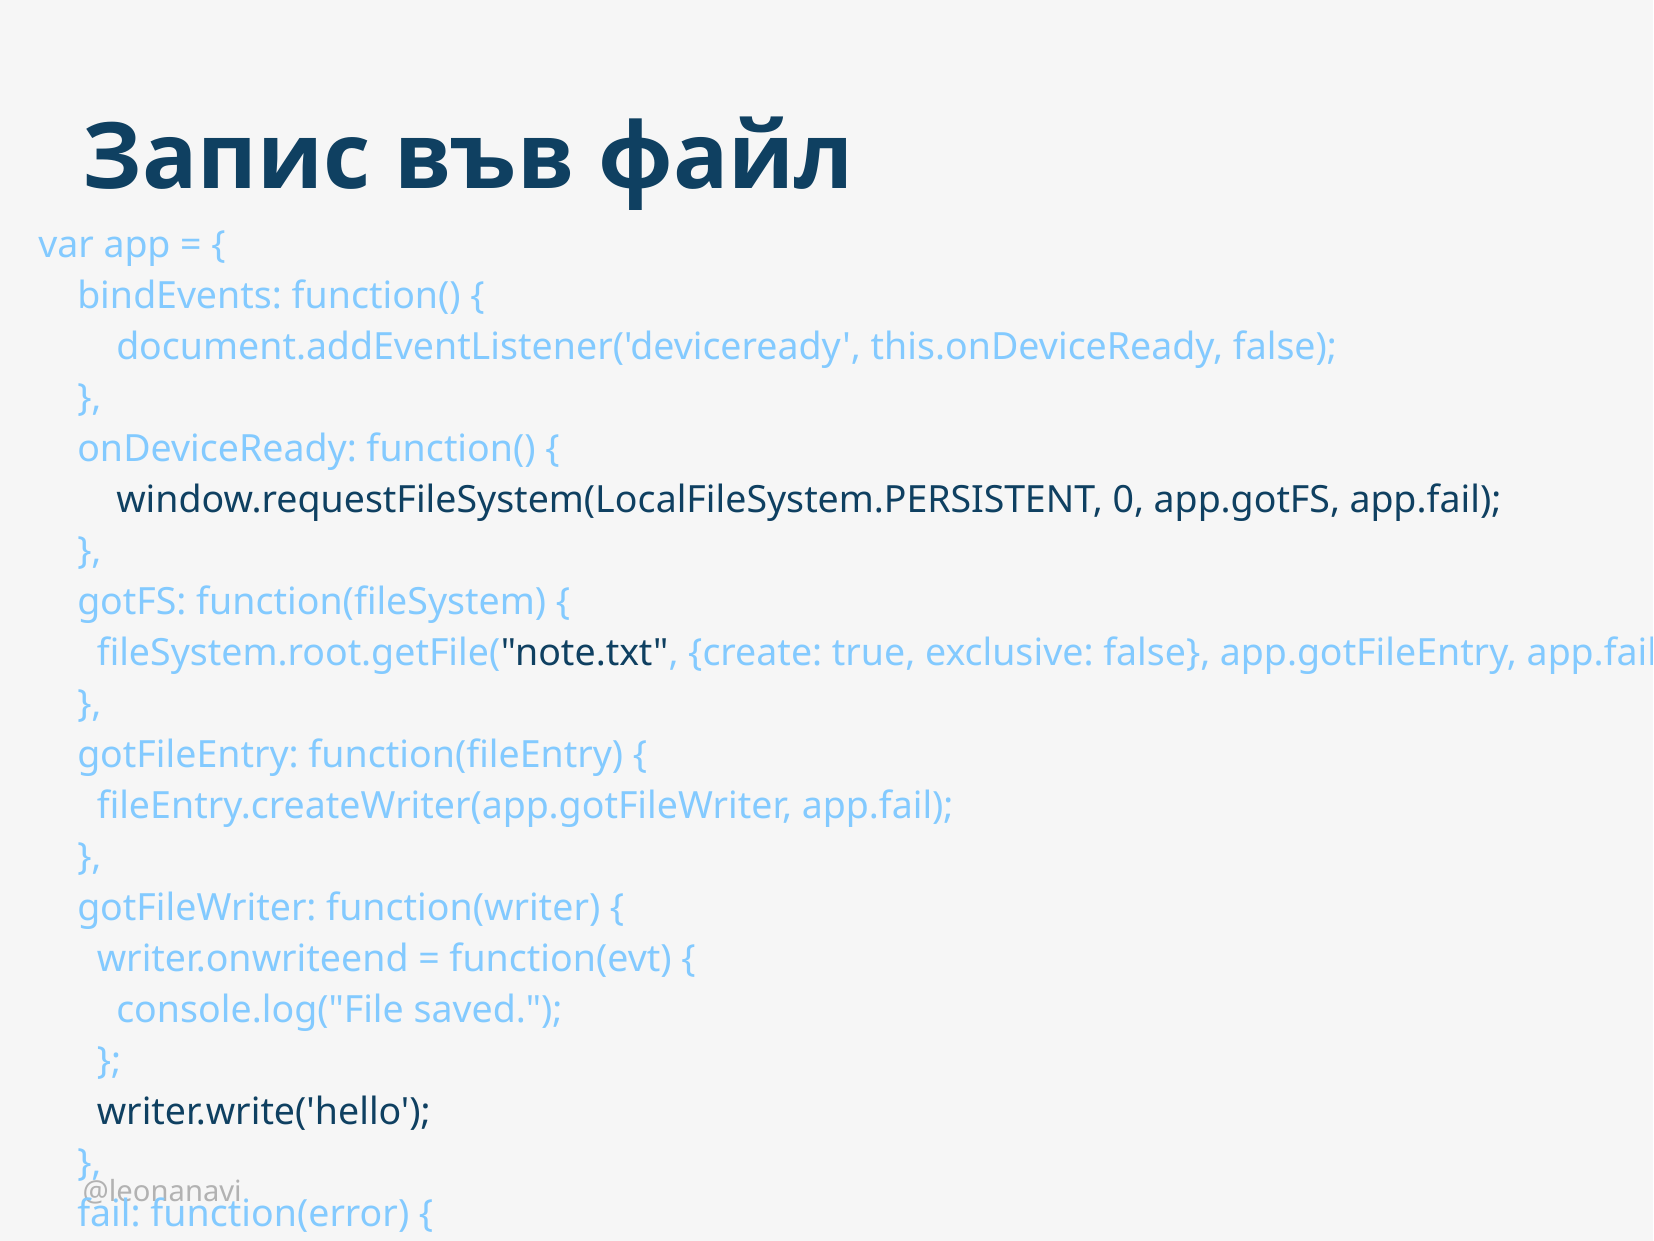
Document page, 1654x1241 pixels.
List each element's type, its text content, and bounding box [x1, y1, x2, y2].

text_box var app = { bindEvents: function() { document.addEventListener('deviceready', this.onDeviceReady, false); }, onDeviceReady: function() { window.requestFileSystem(LocalFileSystem.PERSISTENT, 0, app.gotFS, app.fail); }, gotFS: function(fileSystem) { fileSystem.root.getFile("note.txt", {create: true, exclusive: false}, app.gotFileEntry, app.fail); }, gotFileEntry: function(fileEntry) { fileEntry.createWriter(app.gotFileWriter, app.fail); }, gotFileWriter: function(writer) { writer.onwriteend = function(evt) { console.log("File saved."); }; writer.write('hello'); }, fail: function(error) { console.log(error.code); }, }; [23, 210, 1630, 1237]
title Запис във файл [82, 49, 1571, 210]
